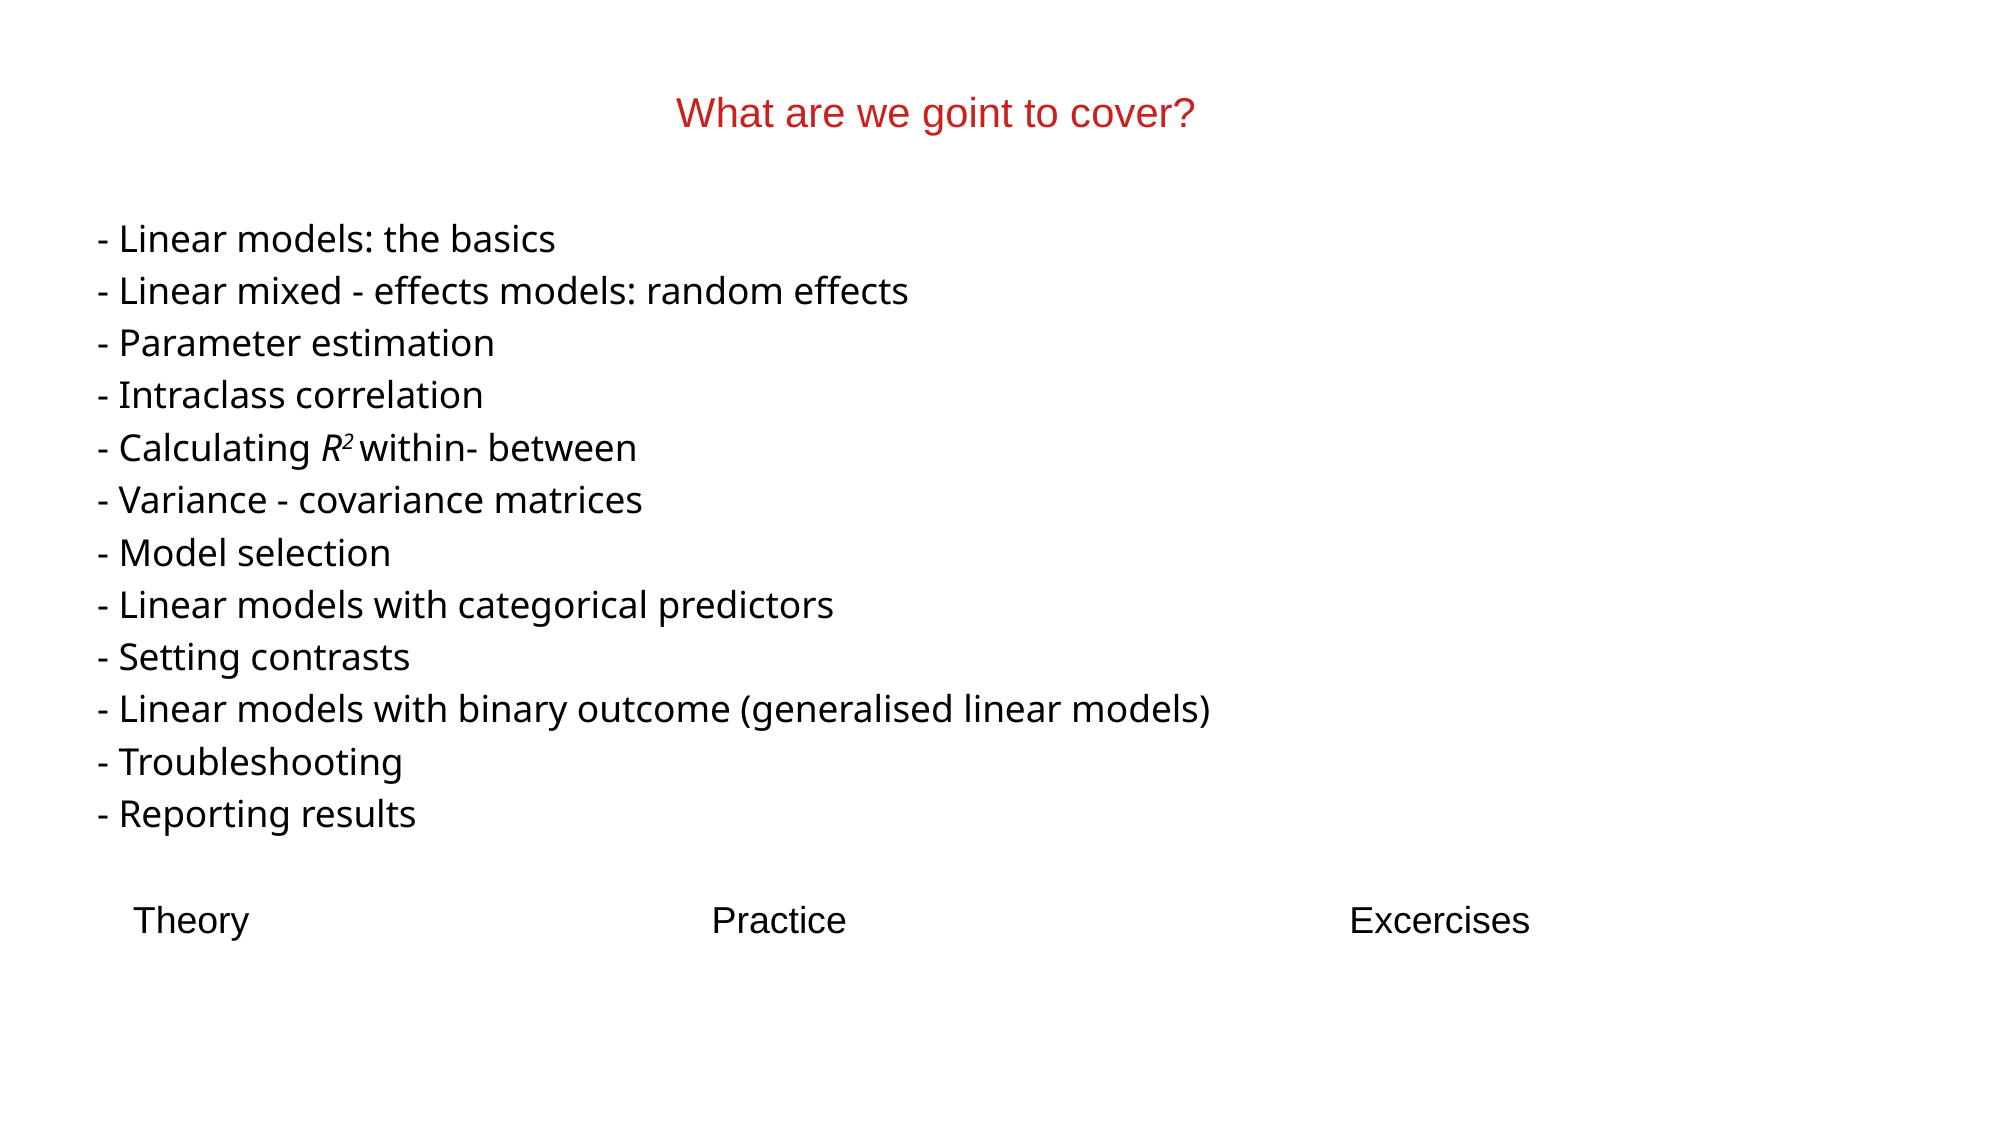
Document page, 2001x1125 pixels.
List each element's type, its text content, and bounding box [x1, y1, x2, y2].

text_box - Linear models: the basics - Linear mixed - effects models: random effects - Parameter estimation - Intraclass correlation - Calculating R2 within- between - Variance - covariance matrices - Model selection - Linear models with categorical predictors - Setting contrasts - Linear models with binary outcome (generalised linear models) - Troubleshooting - Reporting results [70, 212, 1796, 851]
text_box Excercises [1334, 891, 1796, 949]
text_box Theory [118, 891, 579, 949]
text_box Practice [696, 891, 1158, 949]
text_box What are we goint to cover? [661, 82, 1406, 144]
